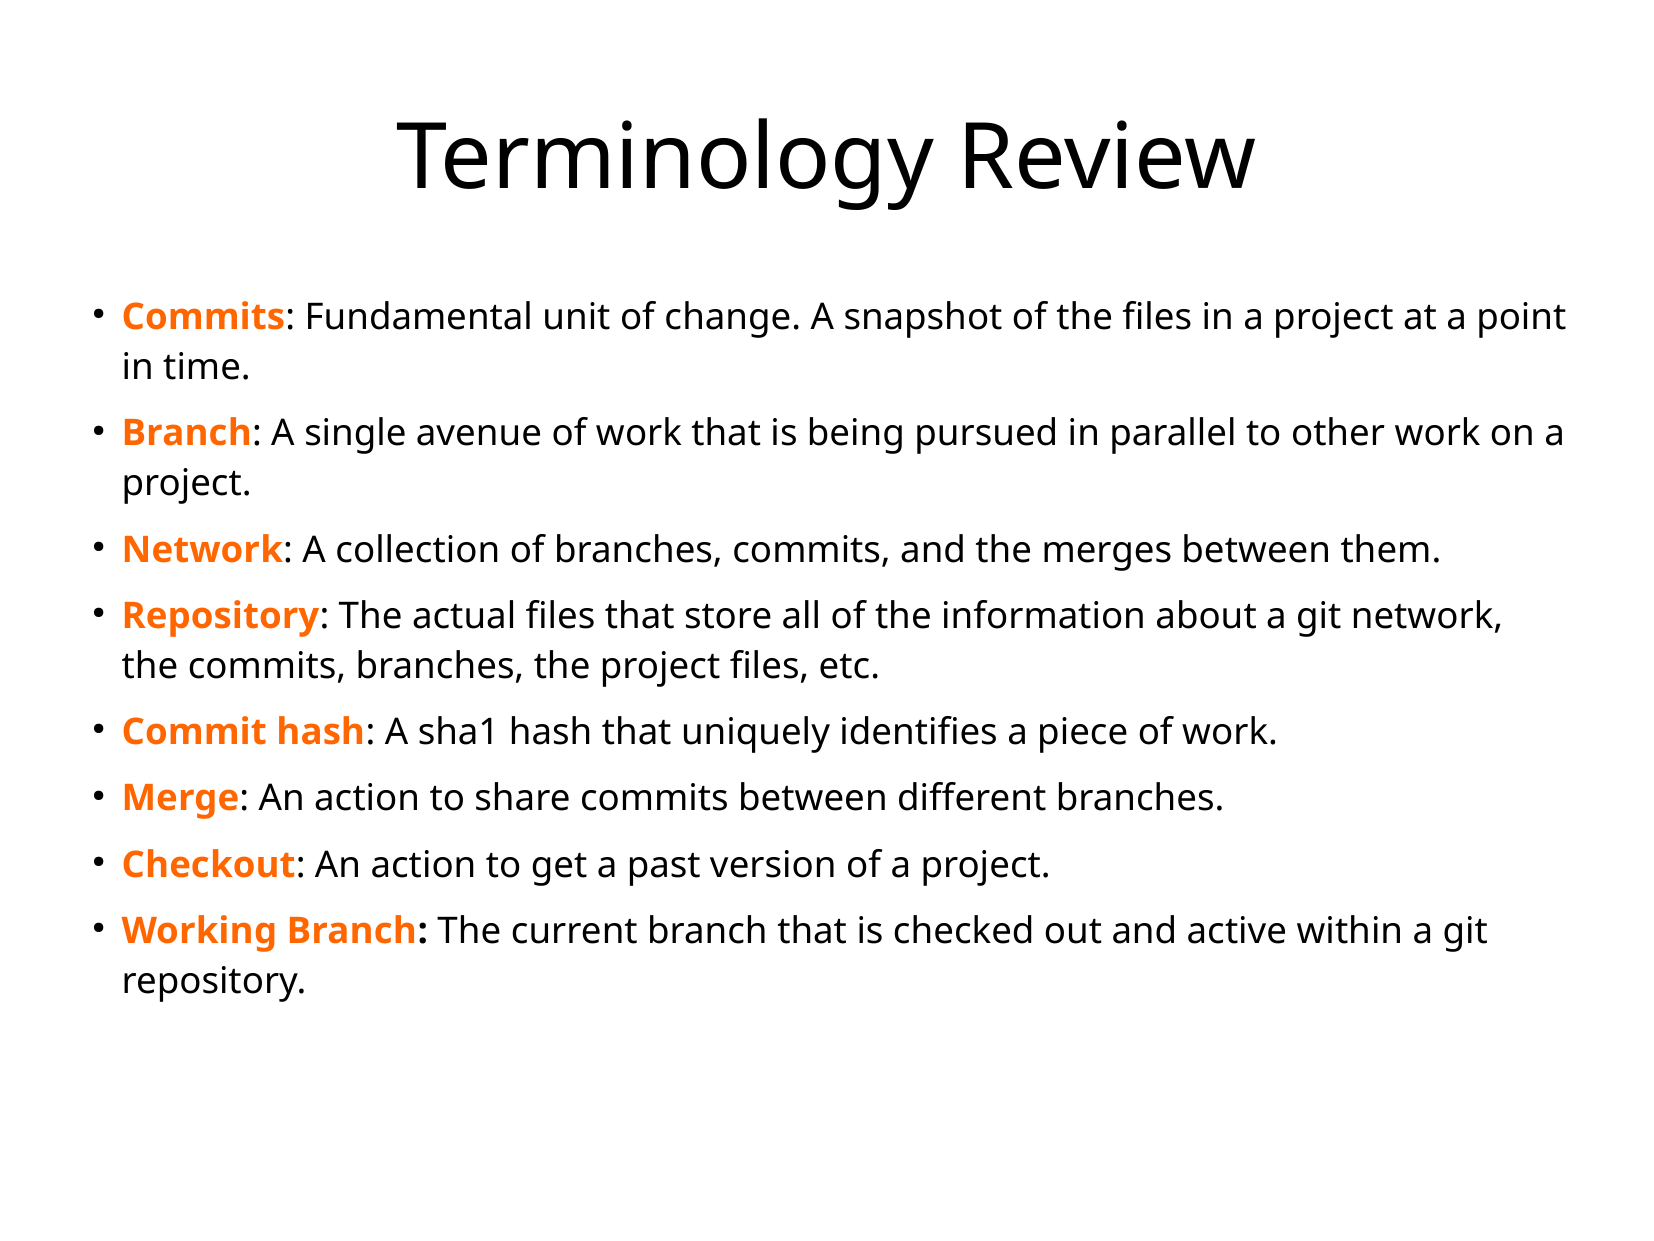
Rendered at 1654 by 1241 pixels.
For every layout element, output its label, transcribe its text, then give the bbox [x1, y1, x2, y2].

title Terminology Review [82, 49, 1571, 257]
list Commits: Fundamental unit of change. A snapshot of the files in a project at a point in time. Branch: A single avenue of work that is being pursued in parallel to other work on a project. Network: A collection of branches, commits, and the merges between them. Repository: The actual files that store all of the information about a git network, the commits, branches, the project files, etc. Commit hash: A sha1 hash that uniquely identifies a piece of work. Merge: An action to share commits between different branches. Checkout: An action to get a past version of a project. Working Branch: The current branch that is checked out and active within a git repository. [82, 290, 1571, 1010]
